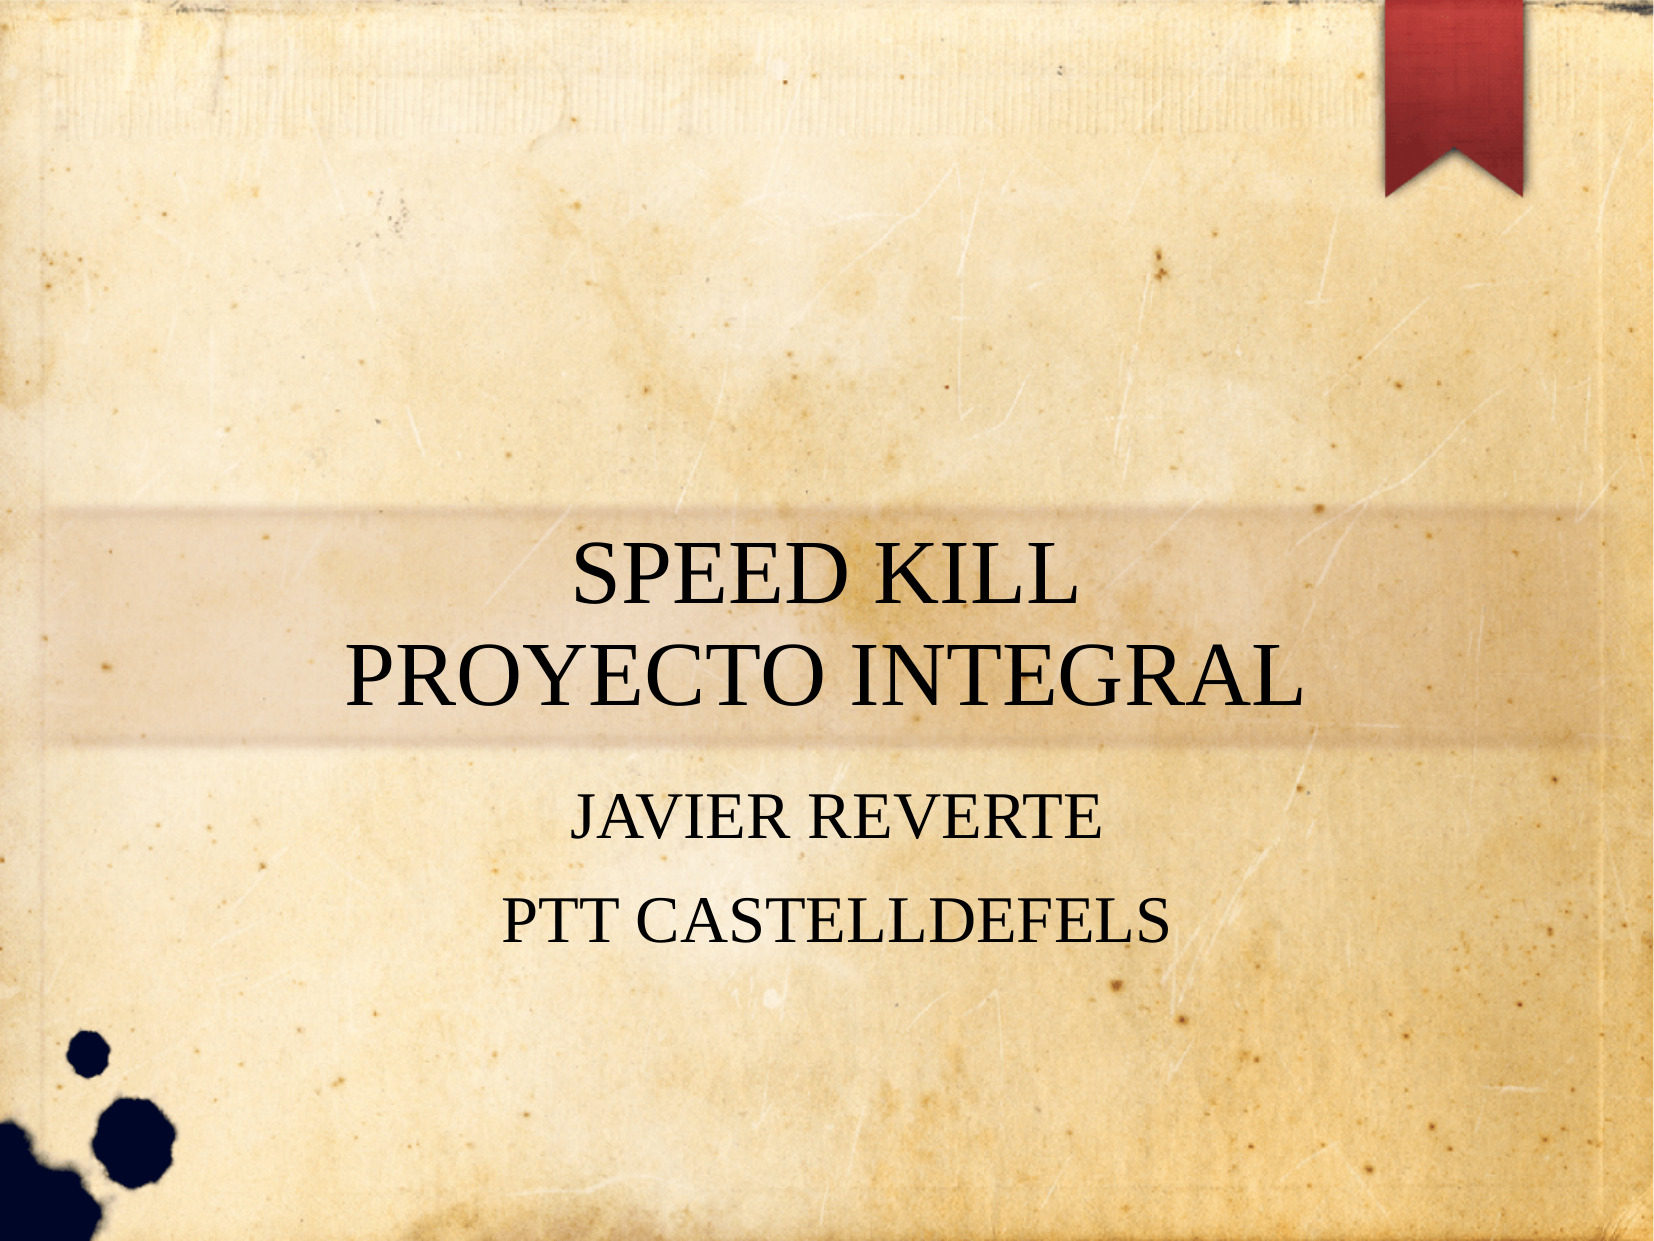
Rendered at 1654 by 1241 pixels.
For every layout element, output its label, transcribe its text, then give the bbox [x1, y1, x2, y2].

title SPEED KILL PROYECTO INTEGRAL [82, 519, 1571, 727]
picture [0, 0, 1654, 1241]
list JAVIER REVERTE PTT CASTELLDEFELS [82, 779, 1538, 1205]
